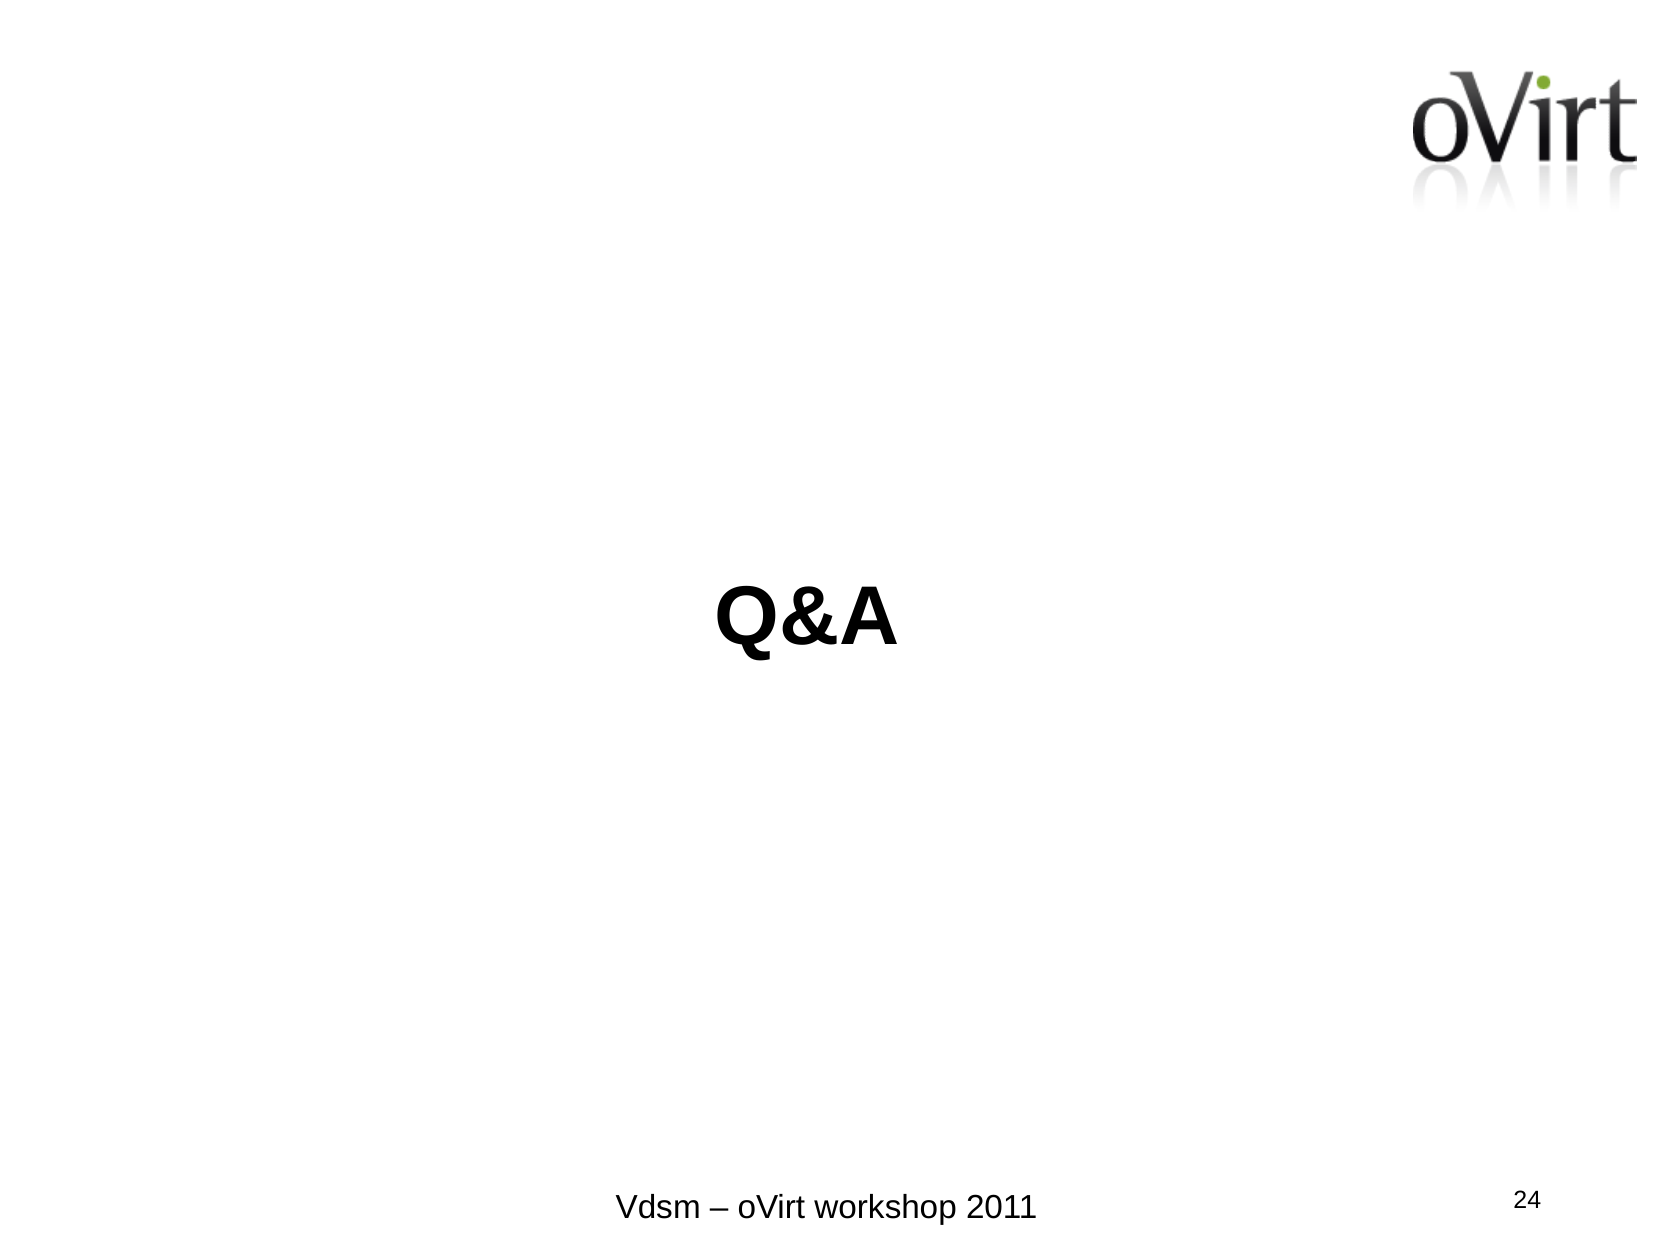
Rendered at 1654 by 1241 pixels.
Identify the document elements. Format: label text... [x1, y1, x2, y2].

picture [1413, 63, 1637, 212]
title Q&A [714, 529, 916, 702]
